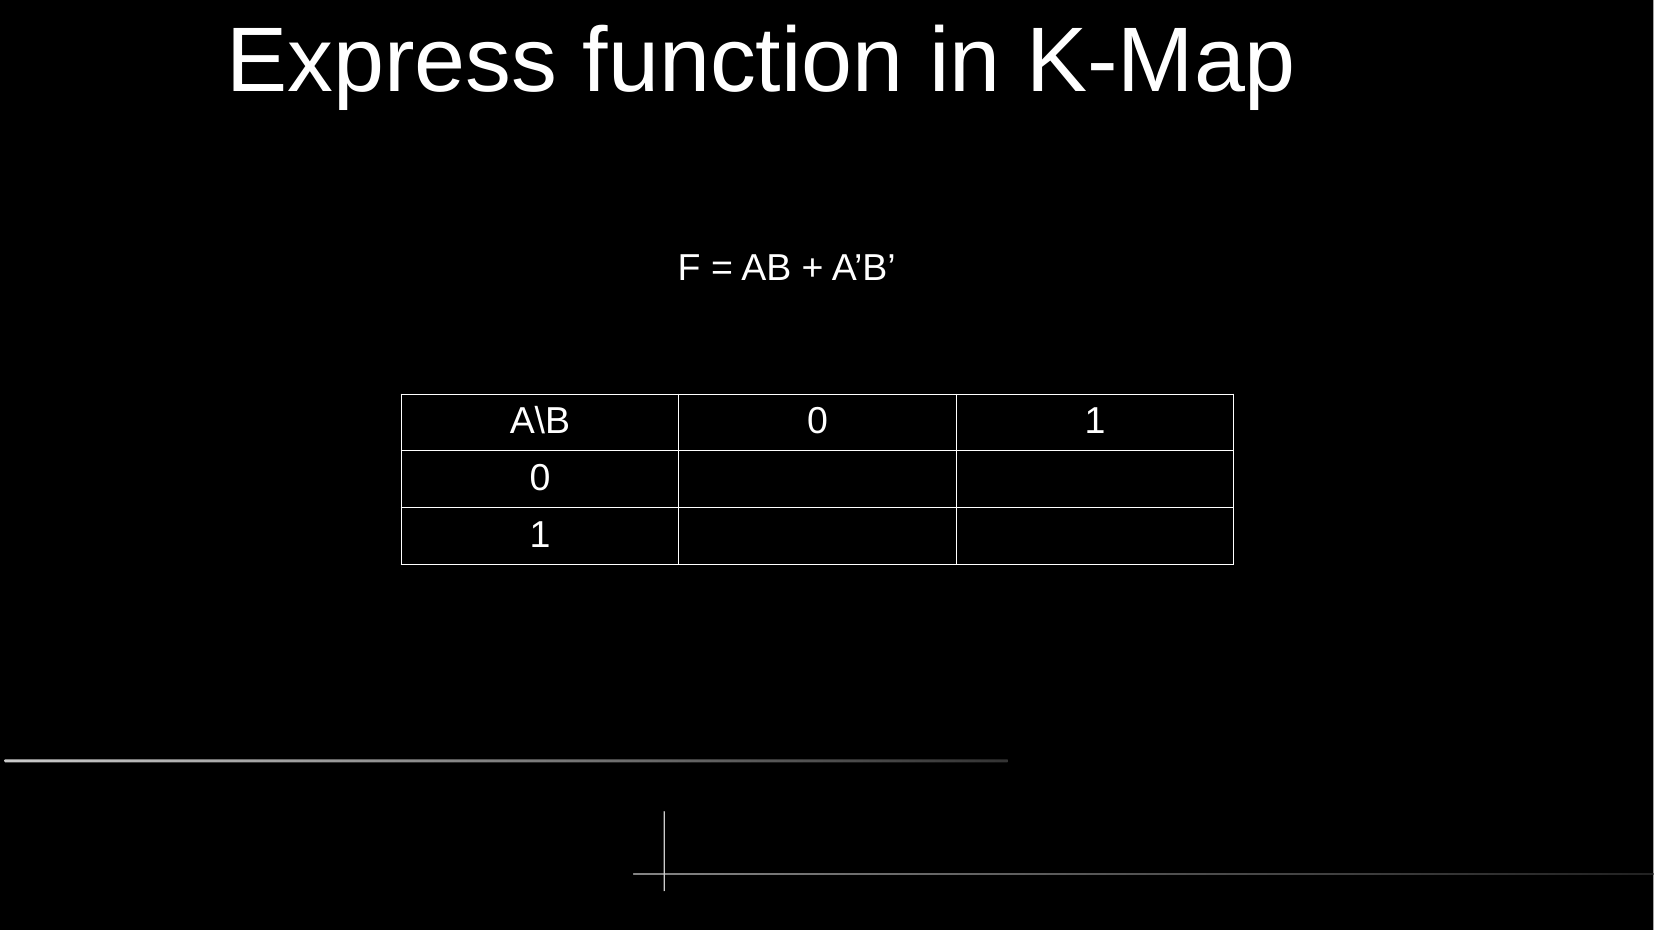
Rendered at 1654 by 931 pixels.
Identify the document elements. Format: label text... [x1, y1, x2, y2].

table_header 0 [679, 395, 956, 450]
table_cell [679, 508, 956, 564]
table_header A\B [402, 395, 678, 450]
title Express function in K-Map [23, 5, 1501, 114]
table_cell [957, 508, 1233, 564]
table_header 1 [957, 395, 1233, 450]
text_box F = AB + A’B’ [662, 239, 911, 297]
table_cell 1 [402, 508, 678, 564]
table_cell 0 [402, 451, 678, 507]
table_cell [957, 451, 1233, 507]
table_cell [679, 451, 956, 507]
